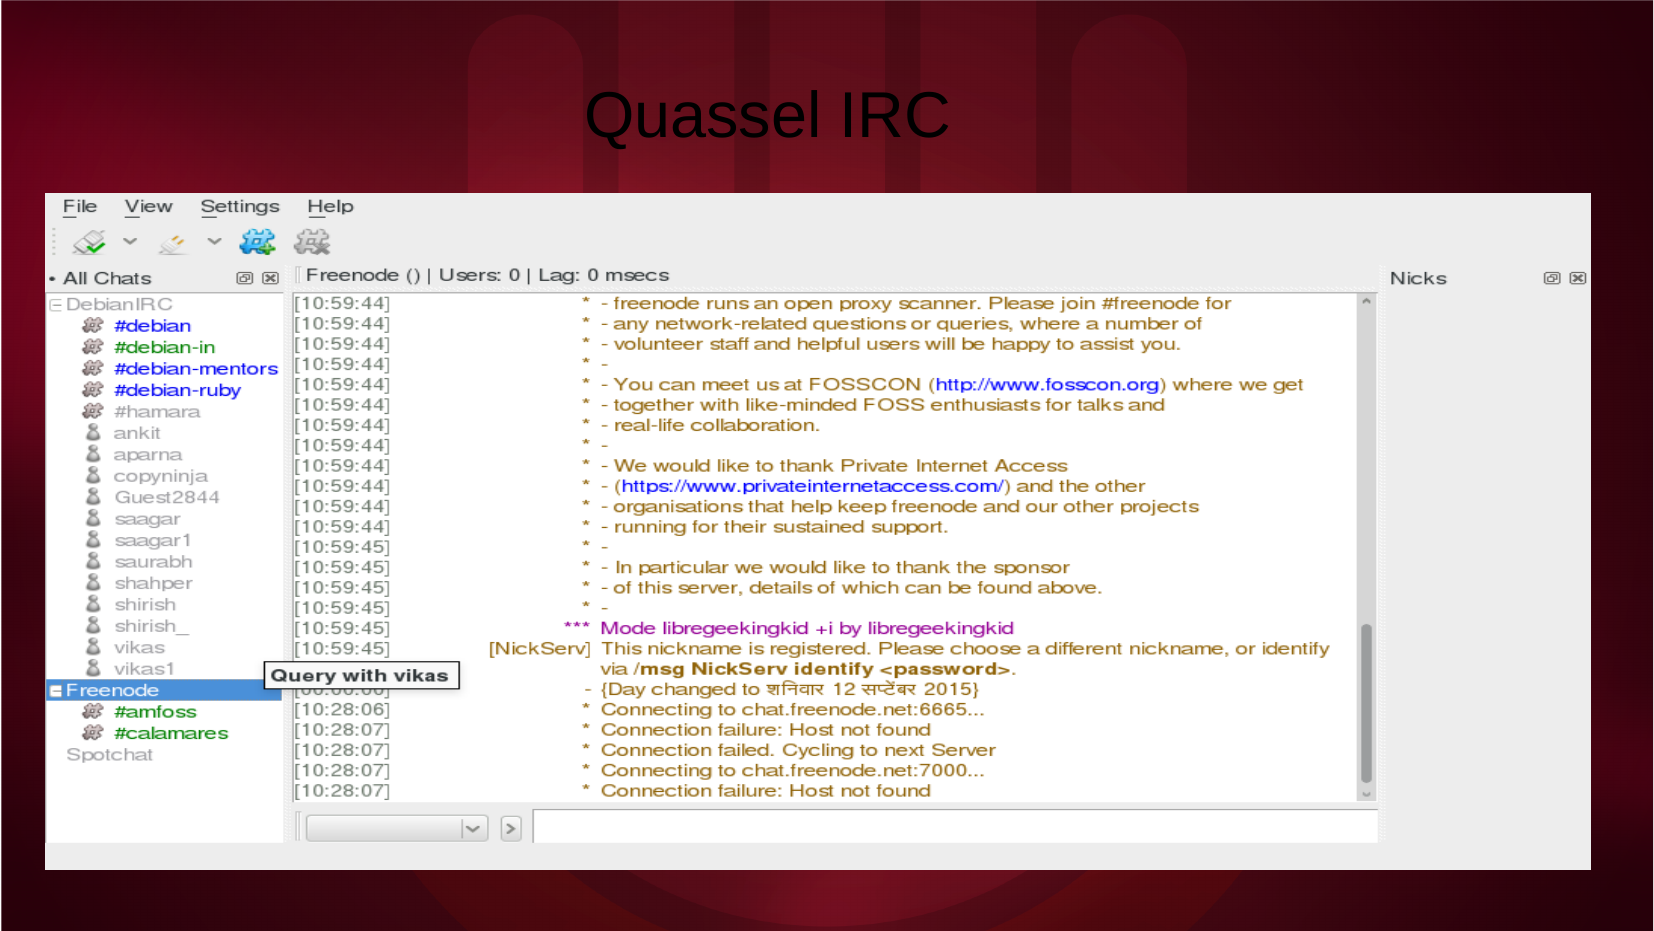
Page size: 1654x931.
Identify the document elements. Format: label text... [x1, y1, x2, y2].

title Quassel IRC [59, 37, 1477, 193]
picture [0, 0, 1654, 931]
